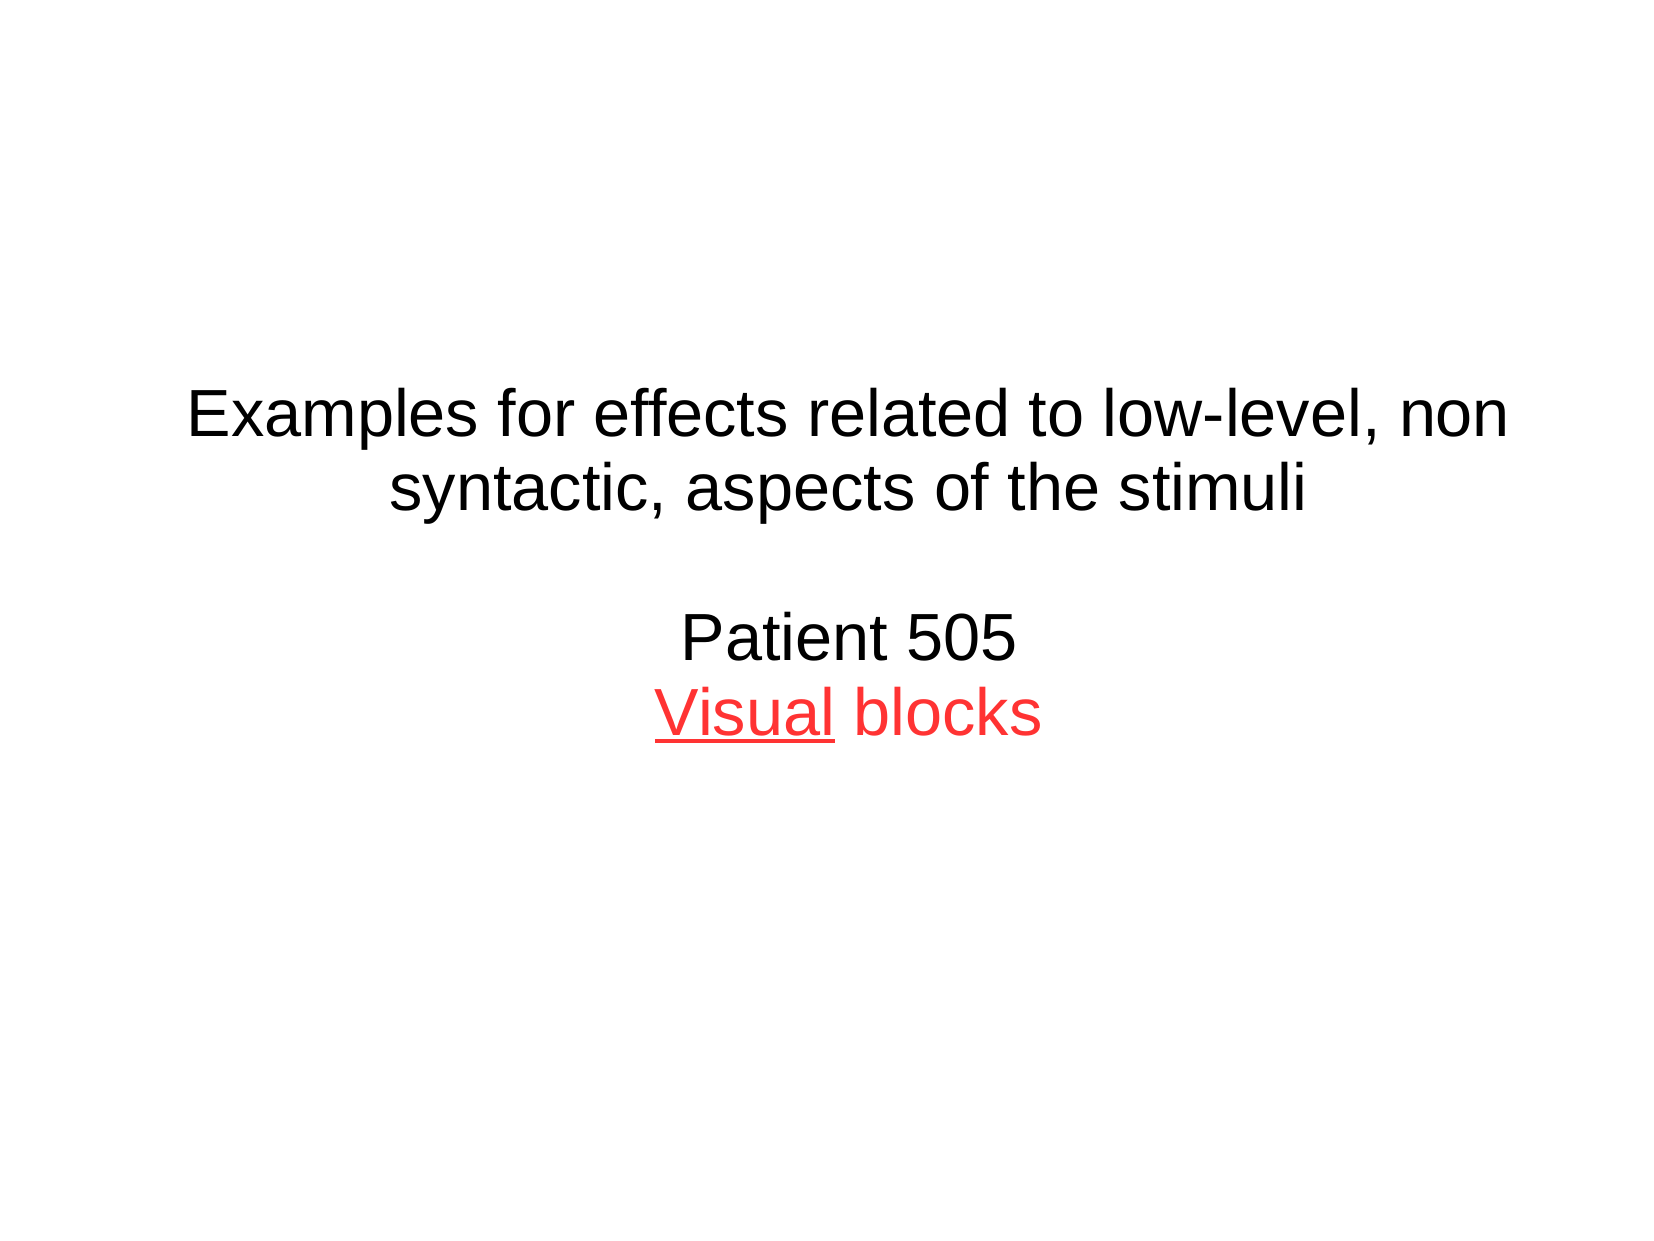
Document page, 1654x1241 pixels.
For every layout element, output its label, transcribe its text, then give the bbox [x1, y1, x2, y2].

title Examples for effects related to low-level, non syntactic, aspects of the stimuli Patient 505 Visual blocks [105, 240, 1594, 886]
